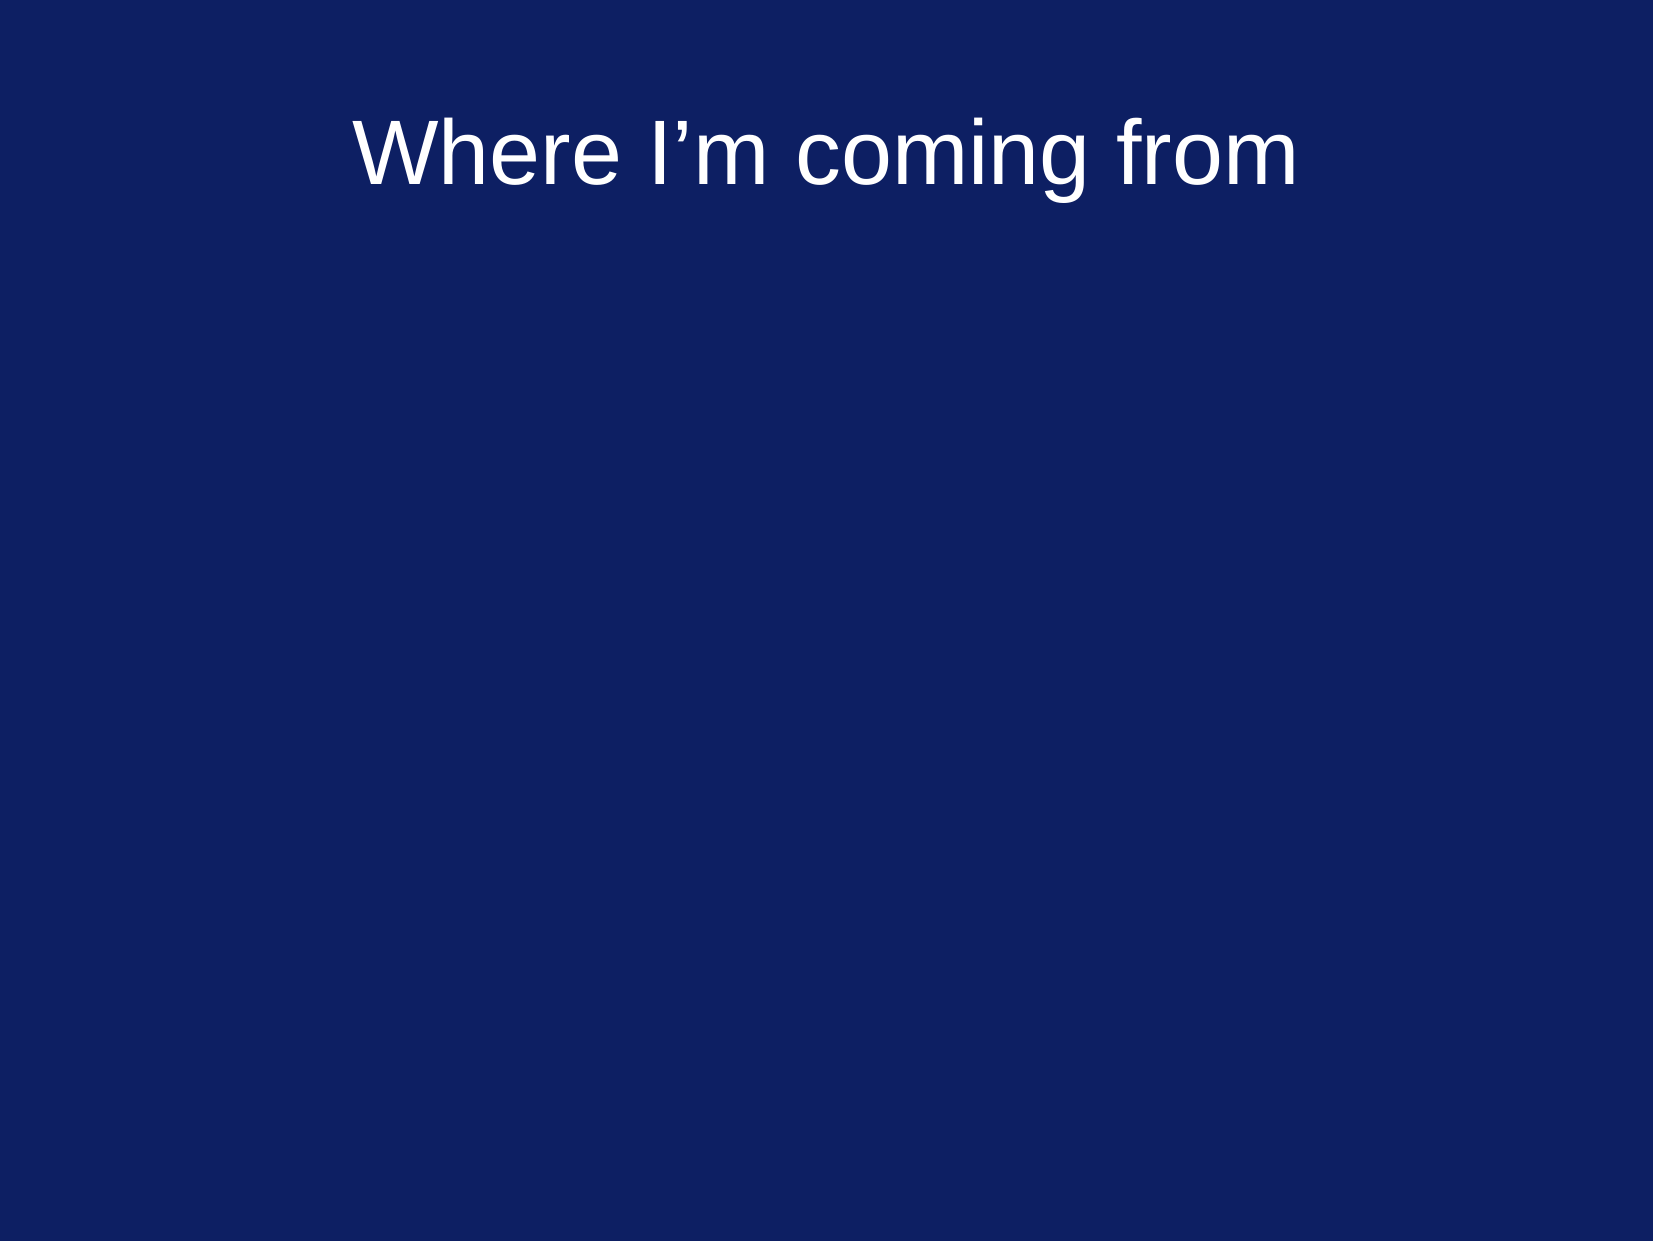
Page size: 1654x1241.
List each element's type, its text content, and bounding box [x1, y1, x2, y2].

title Where I’m coming from [82, 49, 1571, 257]
